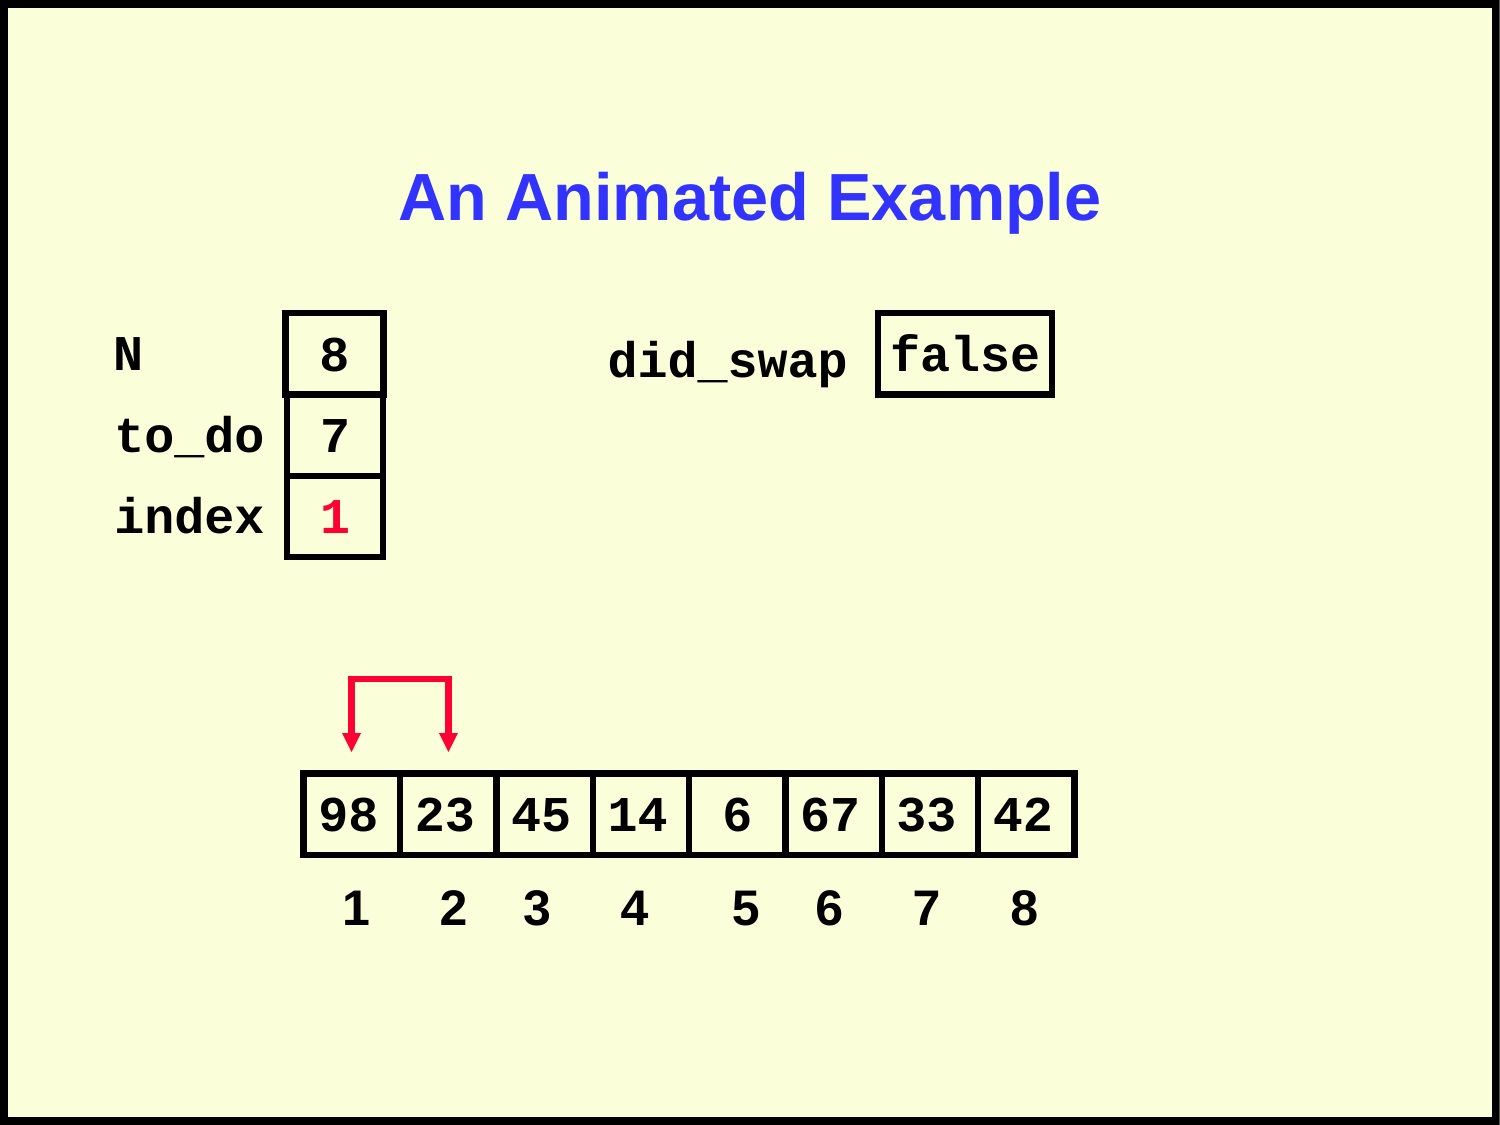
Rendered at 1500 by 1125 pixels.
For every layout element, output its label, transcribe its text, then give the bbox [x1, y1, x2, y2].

text_box 42 [978, 773, 1075, 855]
text_box 23 [400, 773, 497, 855]
text_box 67 [786, 773, 881, 855]
text_box 1 [286, 475, 384, 558]
title An Animated Example [112, 99, 1388, 288]
text_box index [99, 475, 280, 552]
text_box 1 2 3 4 5 6 7 8 [327, 868, 1055, 944]
text_box 14 [592, 773, 689, 855]
text_box 7 [286, 395, 384, 475]
text_box N [98, 313, 279, 389]
text_box did_swap [592, 319, 877, 395]
text_box 98 [303, 773, 400, 855]
text_box to_do [99, 394, 280, 470]
text_box 45 [497, 773, 592, 855]
text_box 33 [881, 773, 978, 855]
text_box 6 [689, 773, 786, 855]
text_box 8 [285, 313, 384, 395]
text_box false [877, 313, 1053, 395]
